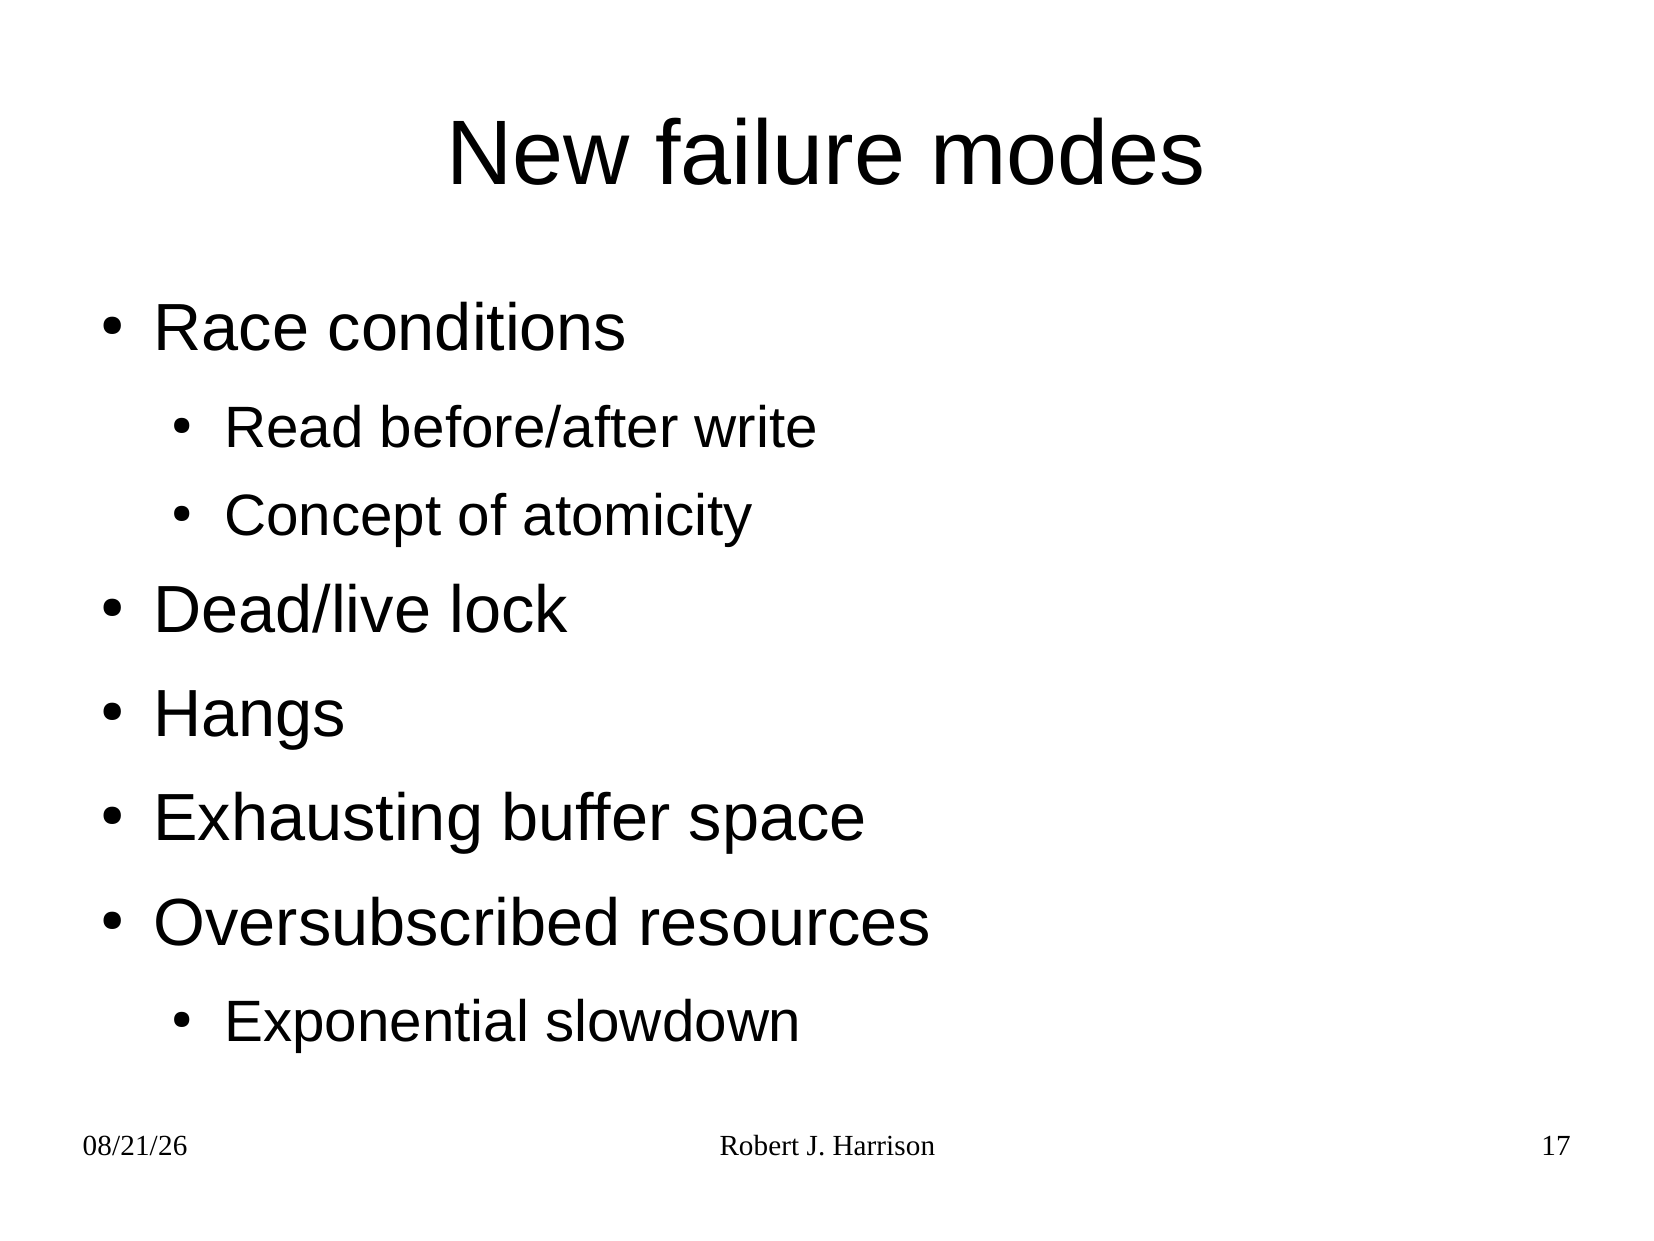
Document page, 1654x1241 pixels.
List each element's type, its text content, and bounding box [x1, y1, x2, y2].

list Race conditions Read before/after write Concept of atomicity Dead/live lock Hangs Exhausting buffer space Oversubscribed resources Exponential slowdown [82, 290, 1571, 1109]
title New failure modes [82, 56, 1571, 250]
